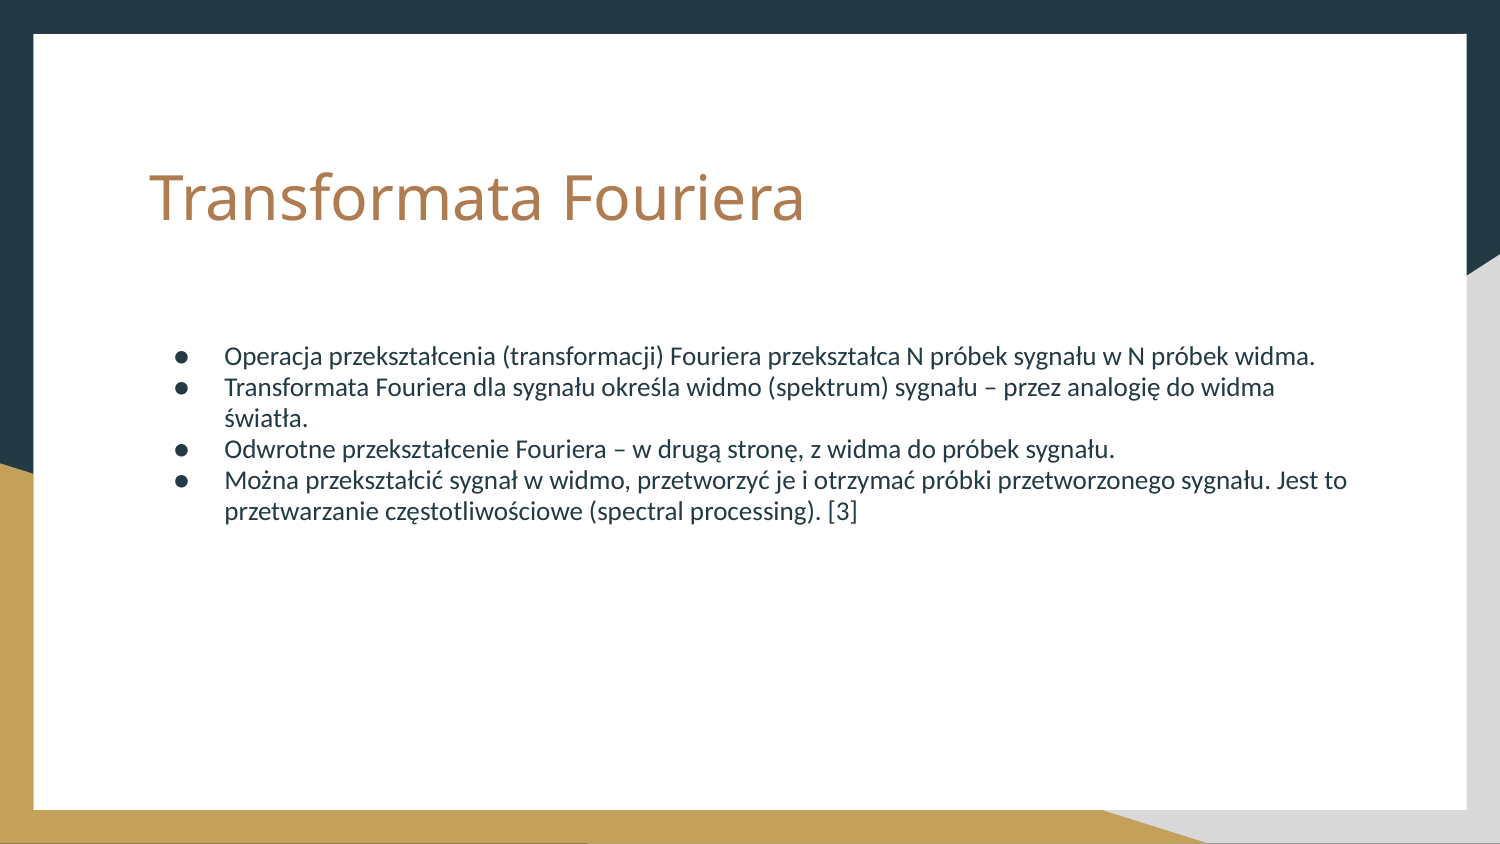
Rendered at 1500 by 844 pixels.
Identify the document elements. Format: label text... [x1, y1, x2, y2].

list Operacja przekształcenia (transformacji) Fouriera przekształca N próbek sygnału w N próbek widma. Transformata Fouriera dla sygnału określa widmo (spektrum) sygnału – przez analogię do widma światła. Odwrotne przekształcenie Fouriera – w drugą stronę, z widma do próbek sygnału. Można przekształcić sygnał w widmo, przetworzyć je i otrzymać próbki przetworzonego sygnału. Jest to przetwarzanie częstotliwościowe (spectral processing). [3] [134, 326, 1366, 729]
title Transformata Fouriera [134, 138, 1366, 296]
